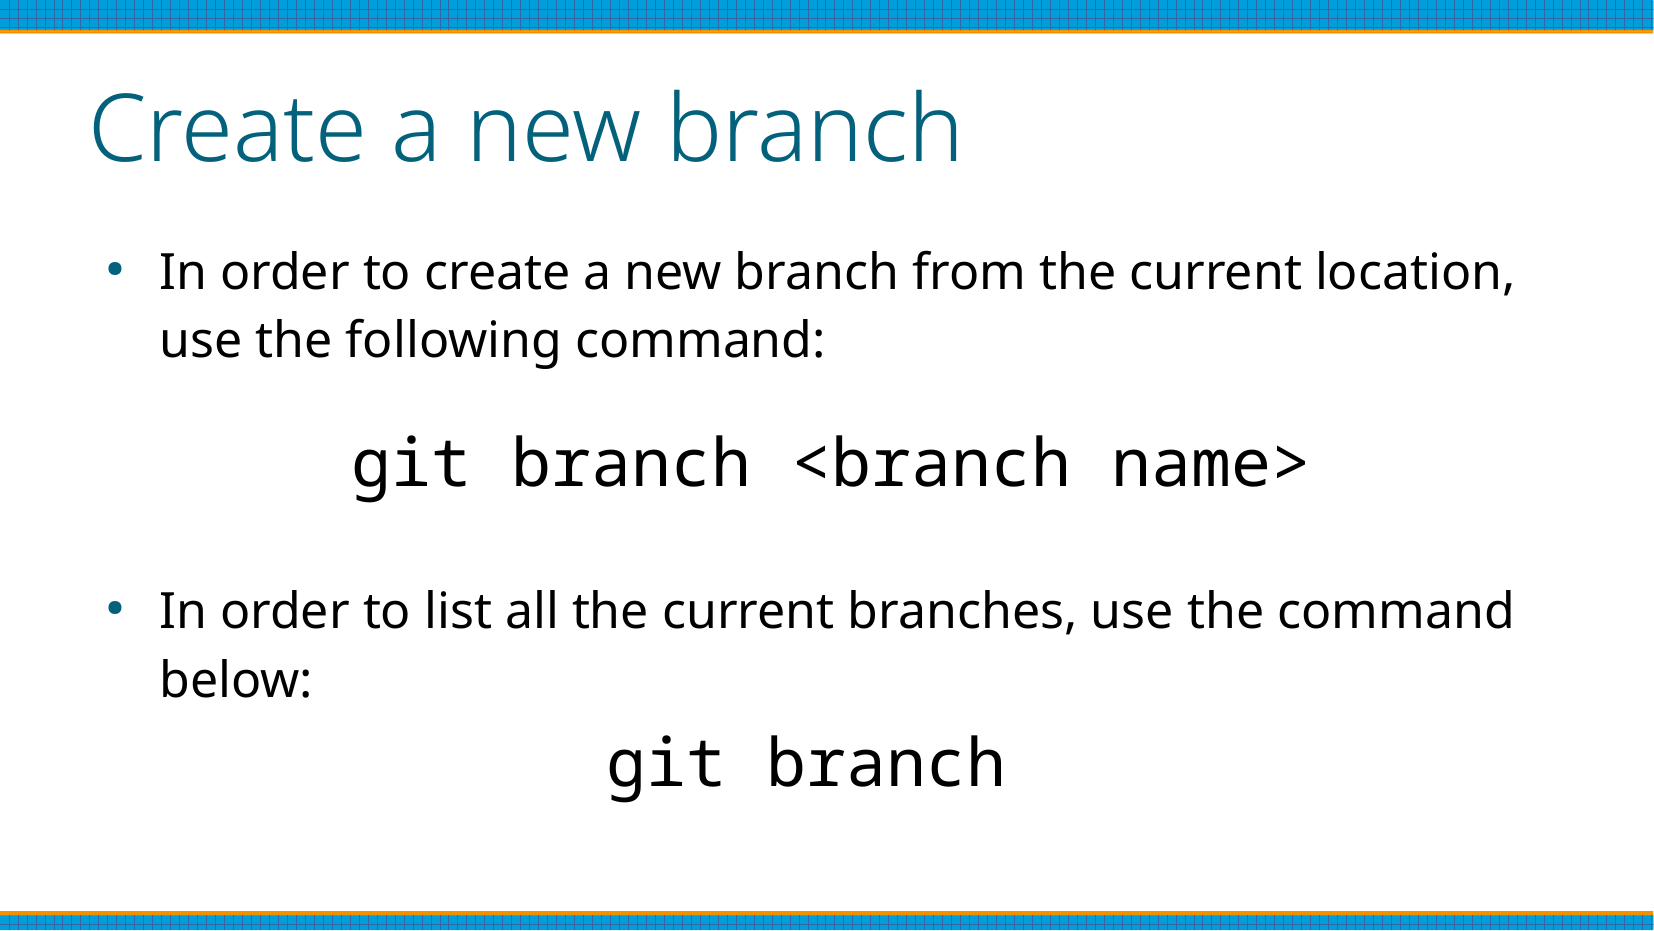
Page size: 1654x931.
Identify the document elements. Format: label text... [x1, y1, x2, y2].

text_box git branch <branch name> [345, 412, 1318, 509]
text_box git branch [600, 712, 1013, 809]
title Create a new branch [88, 44, 1565, 207]
list In order to create a new branch from the current location, use the following command: In order to list all the current branches, use the command below: [88, 236, 1565, 863]
